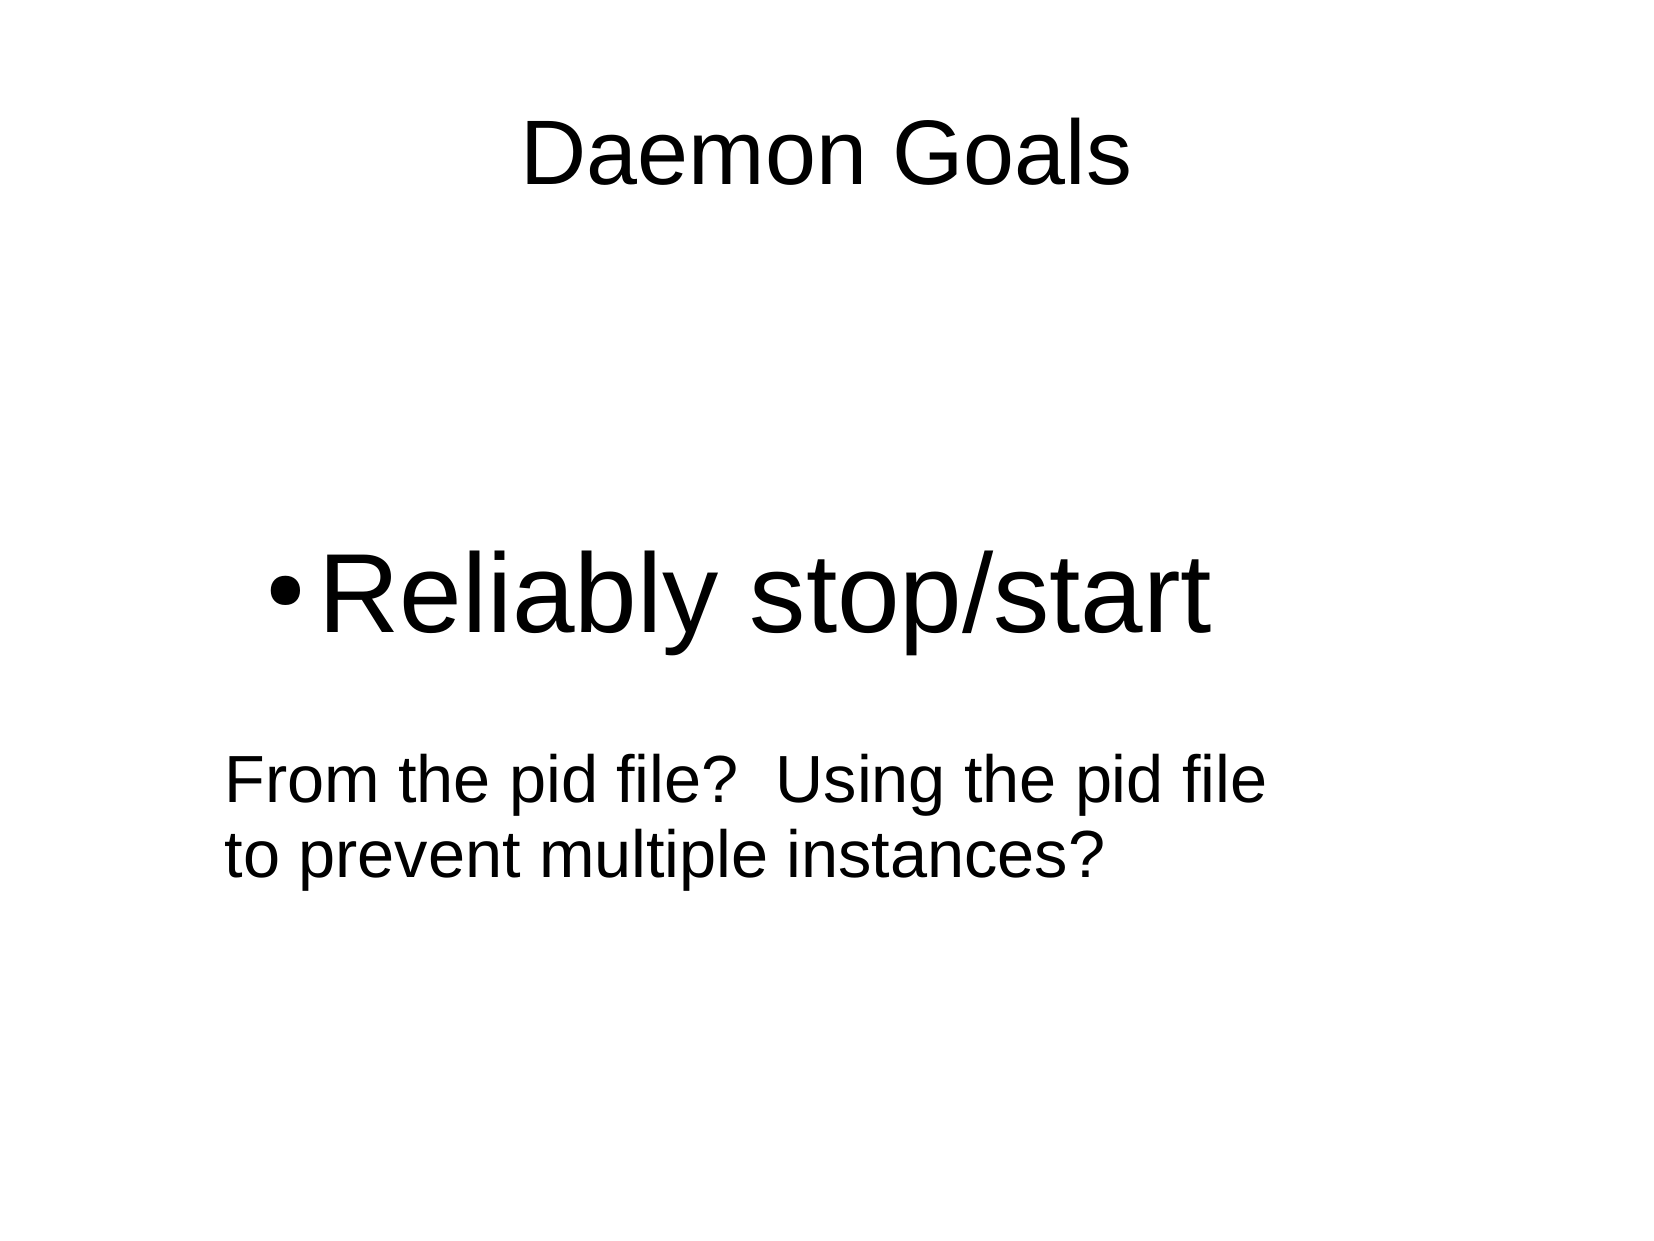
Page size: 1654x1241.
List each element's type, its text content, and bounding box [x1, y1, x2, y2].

text_box From the pid file? Using the pid file to prevent multiple instances? [210, 735, 1321, 1171]
title Daemon Goals [82, 49, 1571, 257]
list Reliably stop/start [247, 375, 1441, 871]
